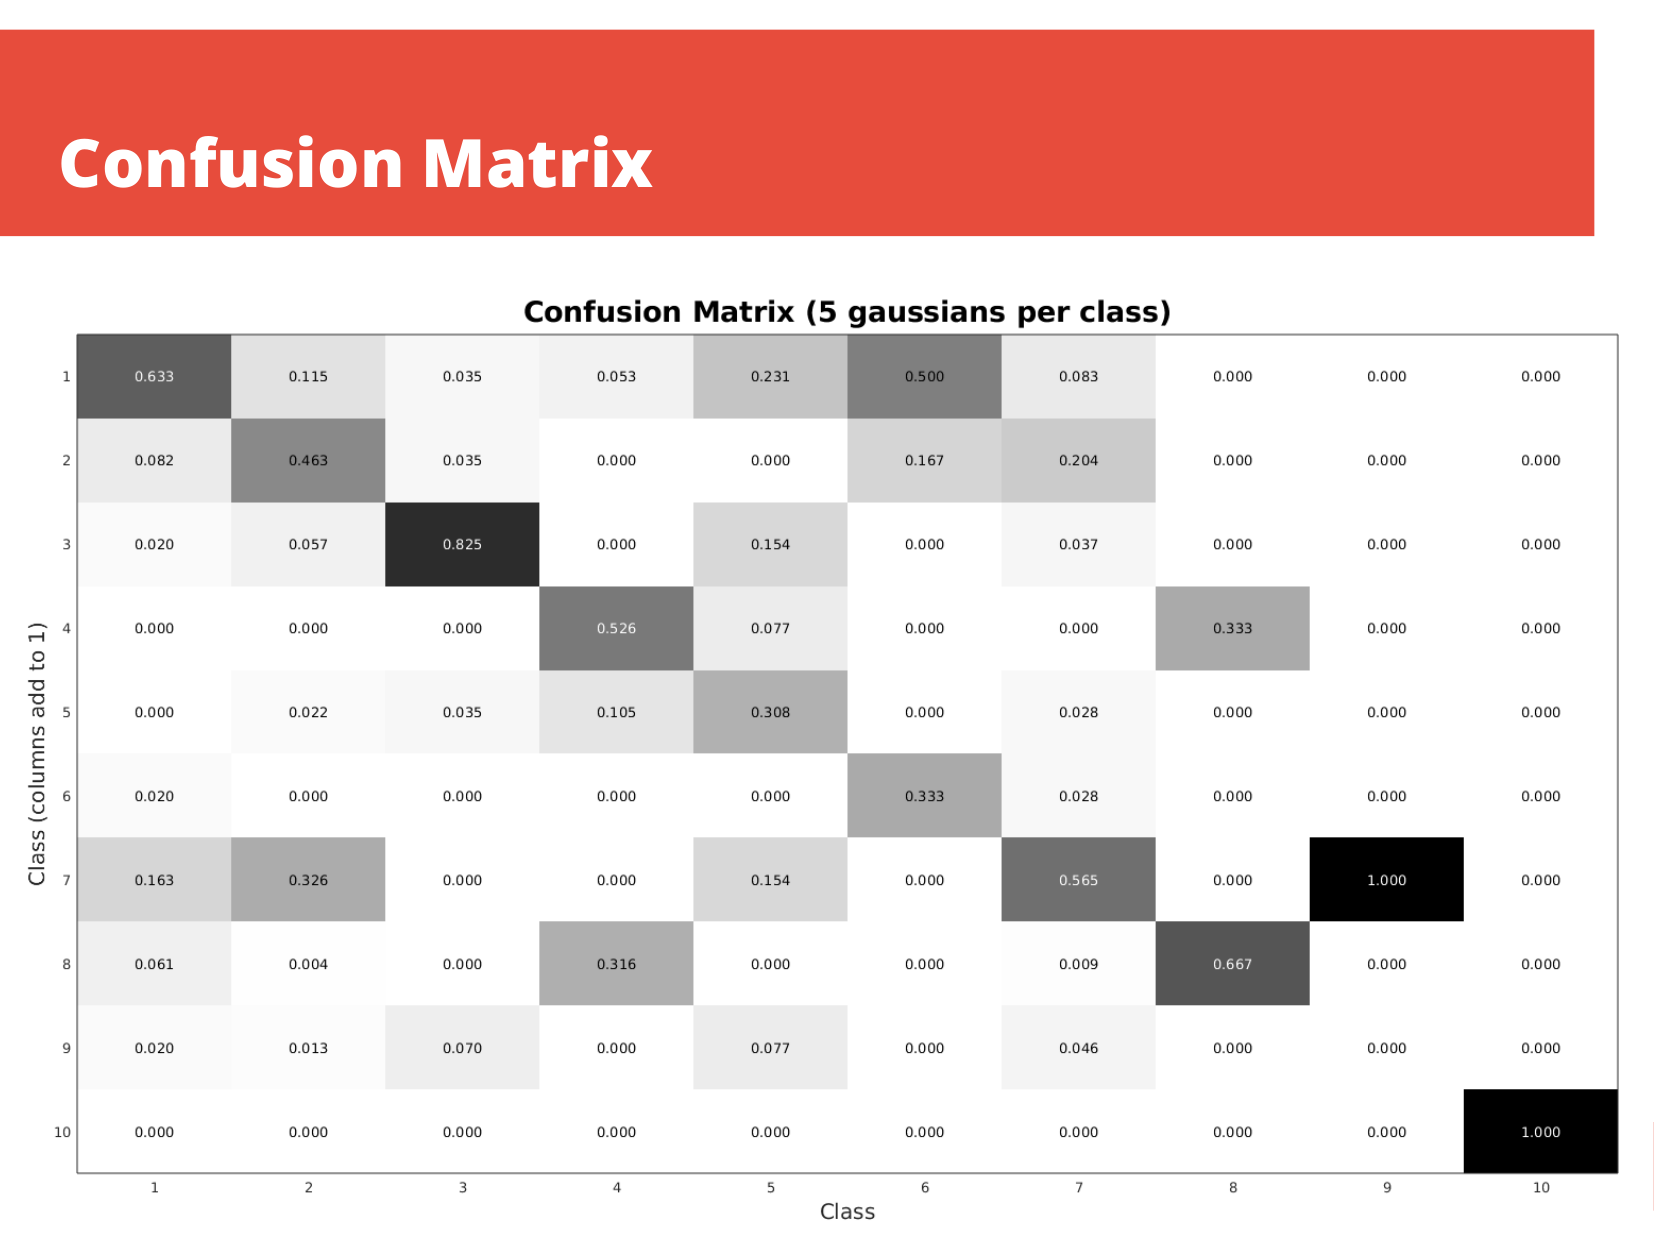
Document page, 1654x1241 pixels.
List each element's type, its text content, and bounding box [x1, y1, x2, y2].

title Confusion Matrix [59, 59, 1595, 207]
picture [6, 285, 1654, 1230]
